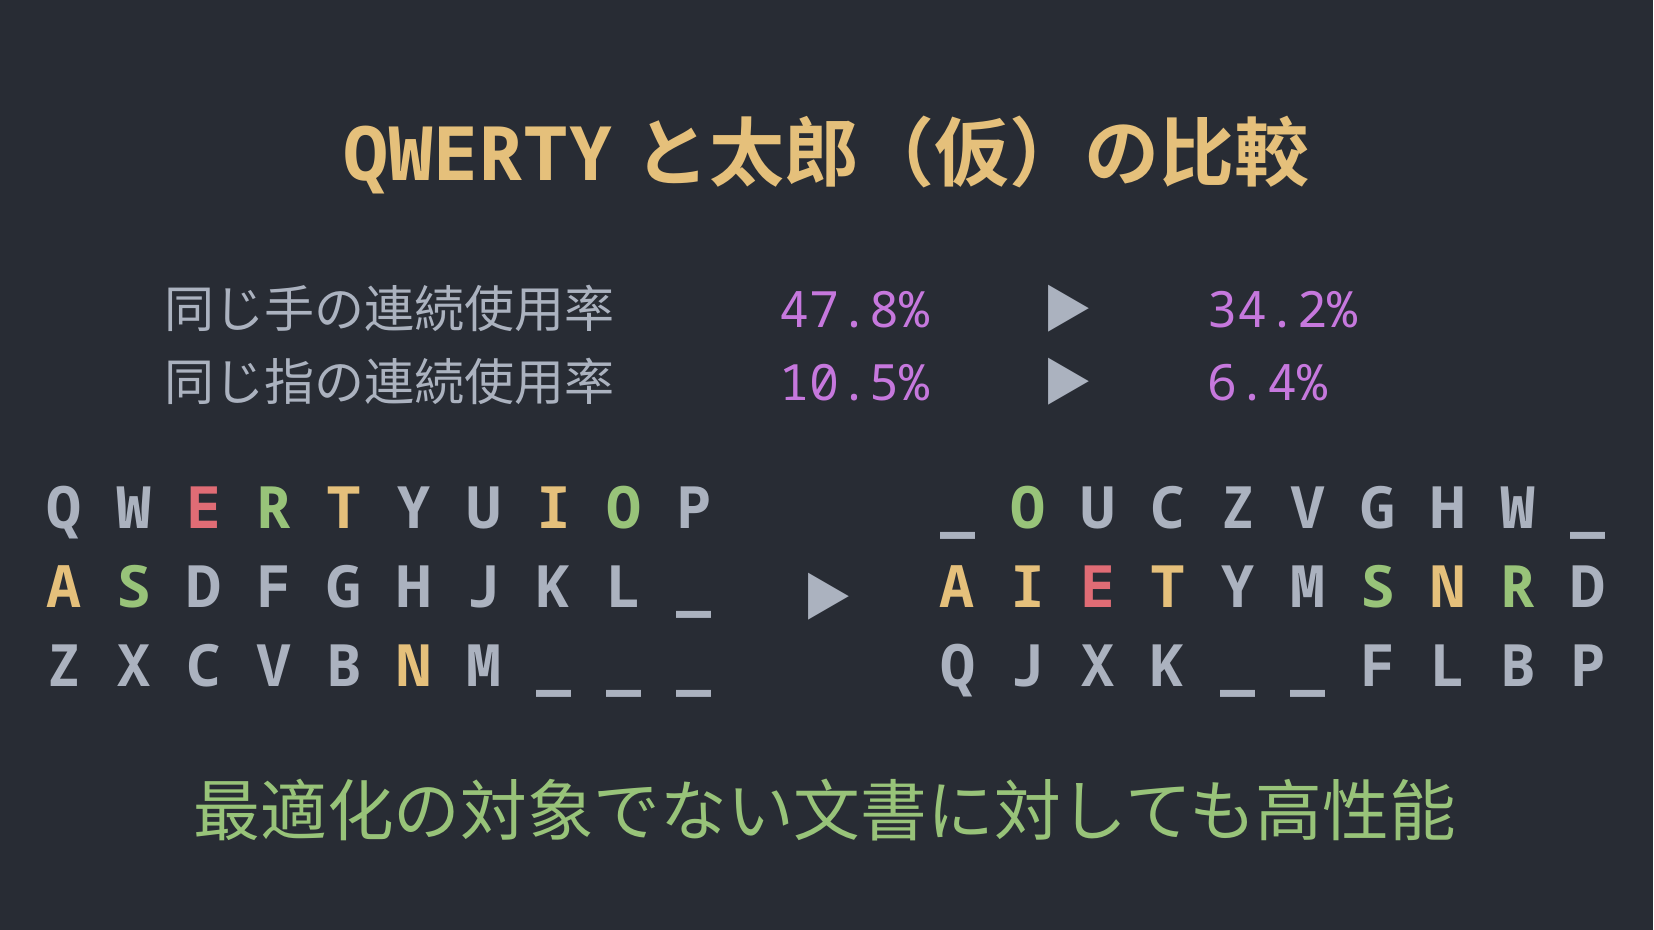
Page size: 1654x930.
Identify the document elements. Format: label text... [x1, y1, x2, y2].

title QWERTYと太郎（仮）の比較 [82, 69, 1571, 226]
text_box 同じ手の連続使用率 47.8% ▶ 34.2% 同じ指の連続使用率 10.5% ▶ 6.4% [150, 262, 1501, 424]
text_box _ O U C Z V G H W _ A I E T Y M S N R D Q J X K _ _ F L B P [937, 449, 1608, 721]
text_box Q W E R T Y U I O P A S D F G H J K L _ Z X C V B N M _ _ _ [45, 449, 713, 720]
text_box 最適化の対象でない文書に対しても高性能 [150, 750, 1501, 863]
text_box ▶ [787, 550, 863, 638]
